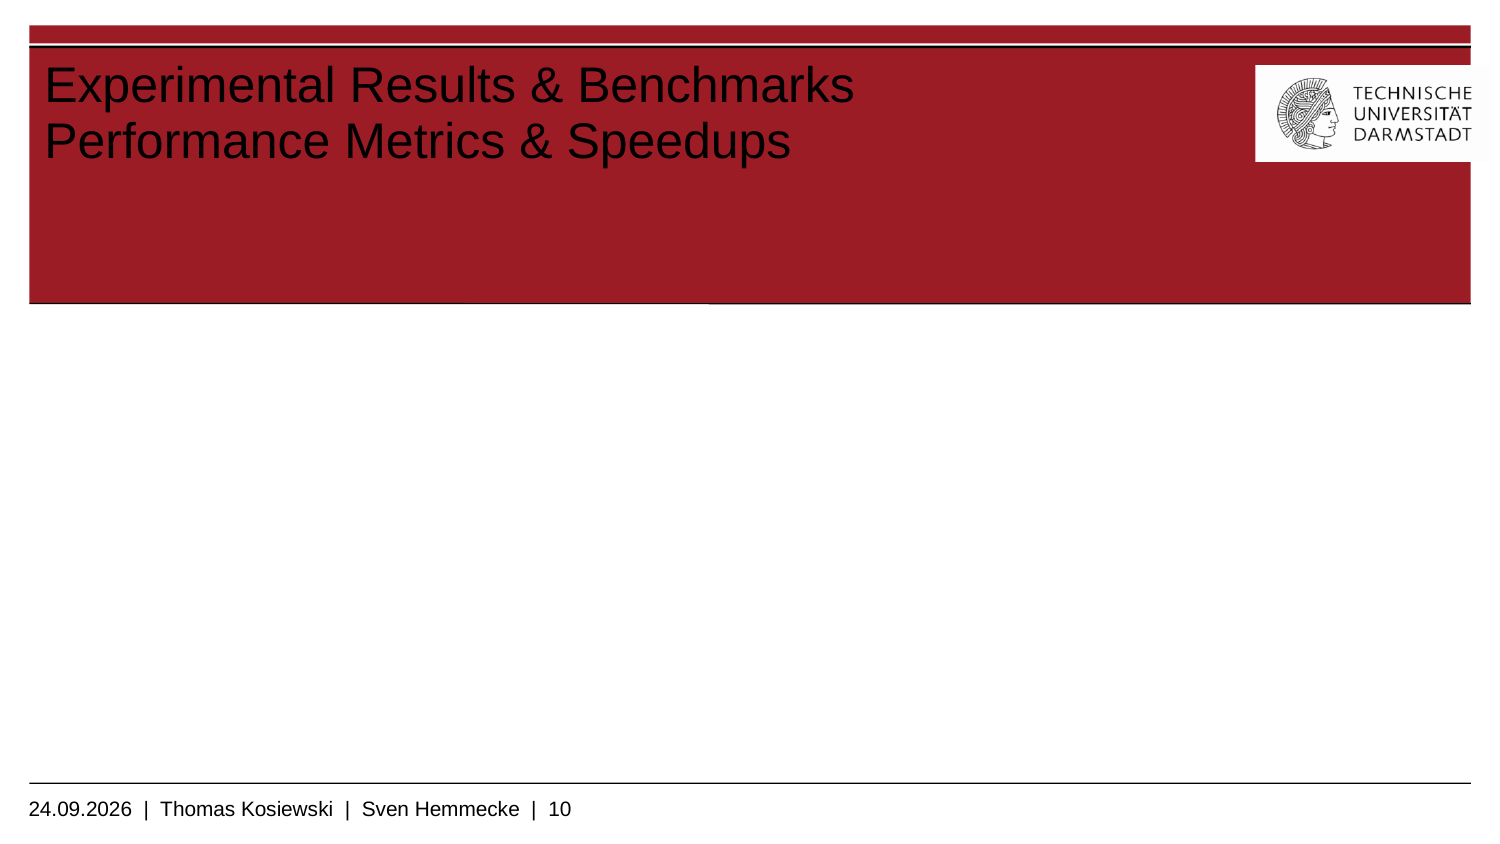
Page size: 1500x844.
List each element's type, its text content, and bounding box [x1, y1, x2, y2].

title Experimental Results & Benchmarks Performance Metrics & Speedups [44, 57, 1164, 169]
picture [1255, 65, 1490, 162]
